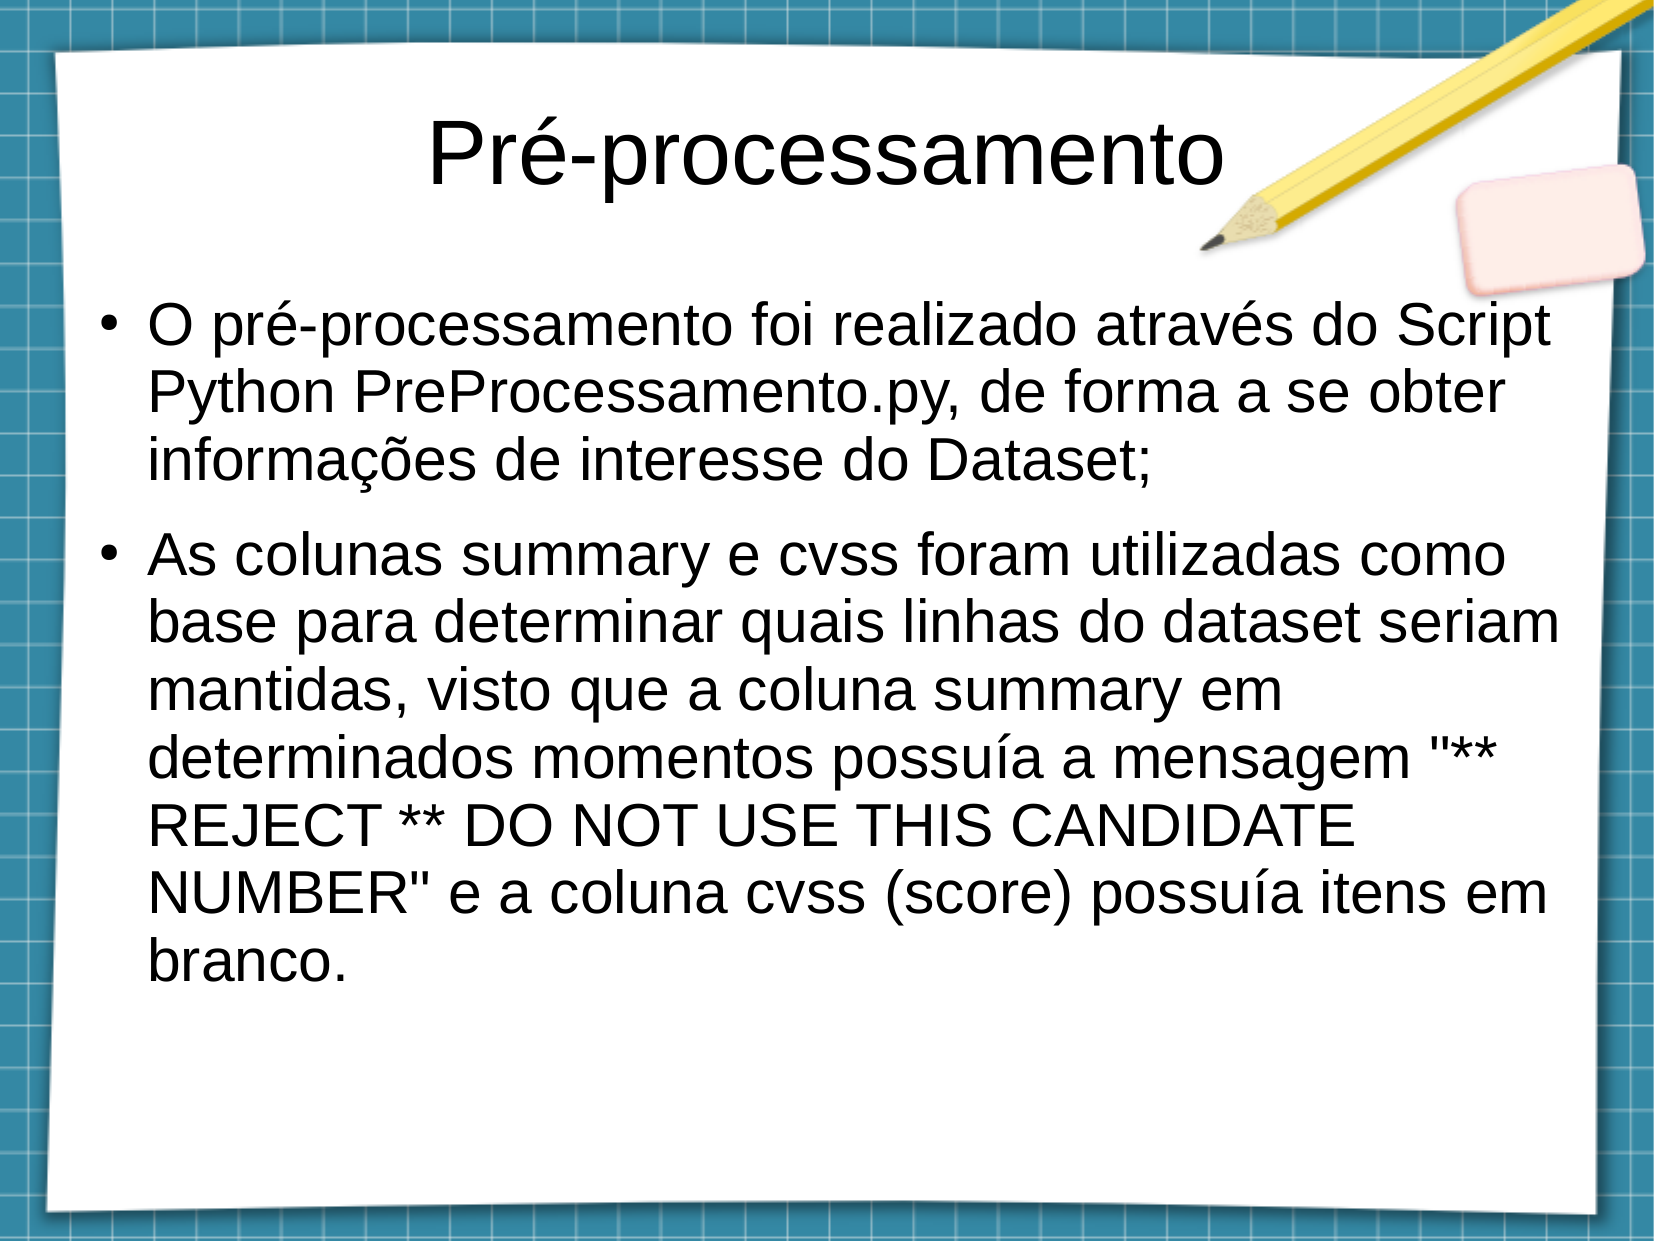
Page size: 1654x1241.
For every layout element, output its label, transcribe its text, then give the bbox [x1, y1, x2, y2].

list O pré-processamento foi realizado através do Script Python PreProcessamento.py, de forma a se obter informações de interesse do Dataset; As colunas summary e cvss foram utilizadas como base para determinar quais linhas do dataset seriam mantidas, visto que a coluna summary em determinados momentos possuía a mensagem "** REJECT ** DO NOT USE THIS CANDIDATE NUMBER" e a coluna cvss (score) possuía itens em branco. [82, 290, 1571, 1010]
title Pré-processamento [82, 49, 1571, 257]
picture [0, 0, 1654, 1241]
